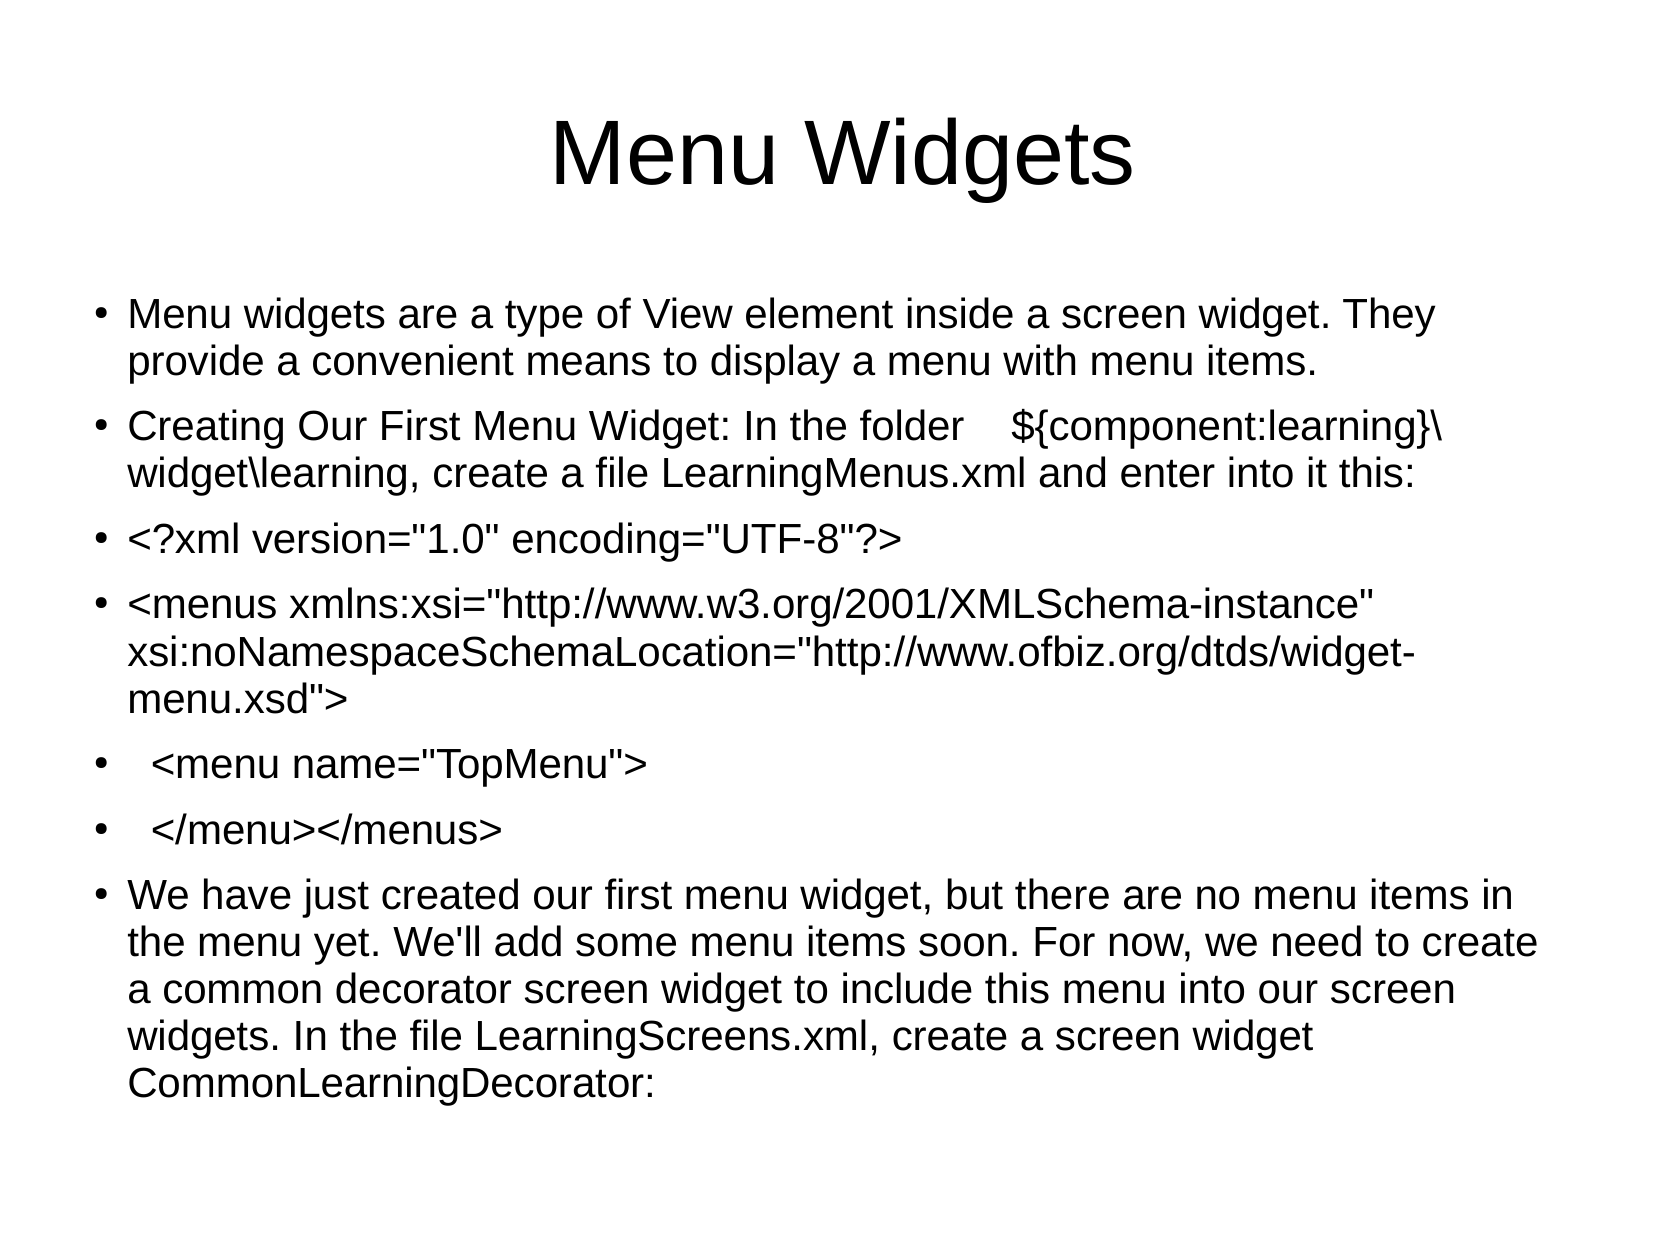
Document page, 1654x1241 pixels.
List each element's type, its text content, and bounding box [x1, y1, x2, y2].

list Menu widgets are a type of View element inside a screen widget. They provide a convenient means to display a menu with menu items. Creating Our First Menu Widget: In the folder ${component:learning}\widget\learning, create a file LearningMenus.xml and enter into it this: <?xml version="1.0" encoding="UTF-8"?> <menus xmlns:xsi="http://www.w3.org/2001/XMLSchema-instance" xsi:noNamespaceSchemaLocation="http://www.ofbiz.org/dtds/widget-menu.xsd"> <menu name="TopMenu"> </menu></menus> We have just created our first menu widget, but there are no menu items in the menu yet. We'll add some menu items soon. For now, we need to create a common decorator screen widget to include this menu into our screen widgets. In the file LearningScreens.xml, create a screen widget CommonLearningDecorator: [82, 290, 1571, 1109]
title Menu Widgets [82, 56, 1571, 250]
